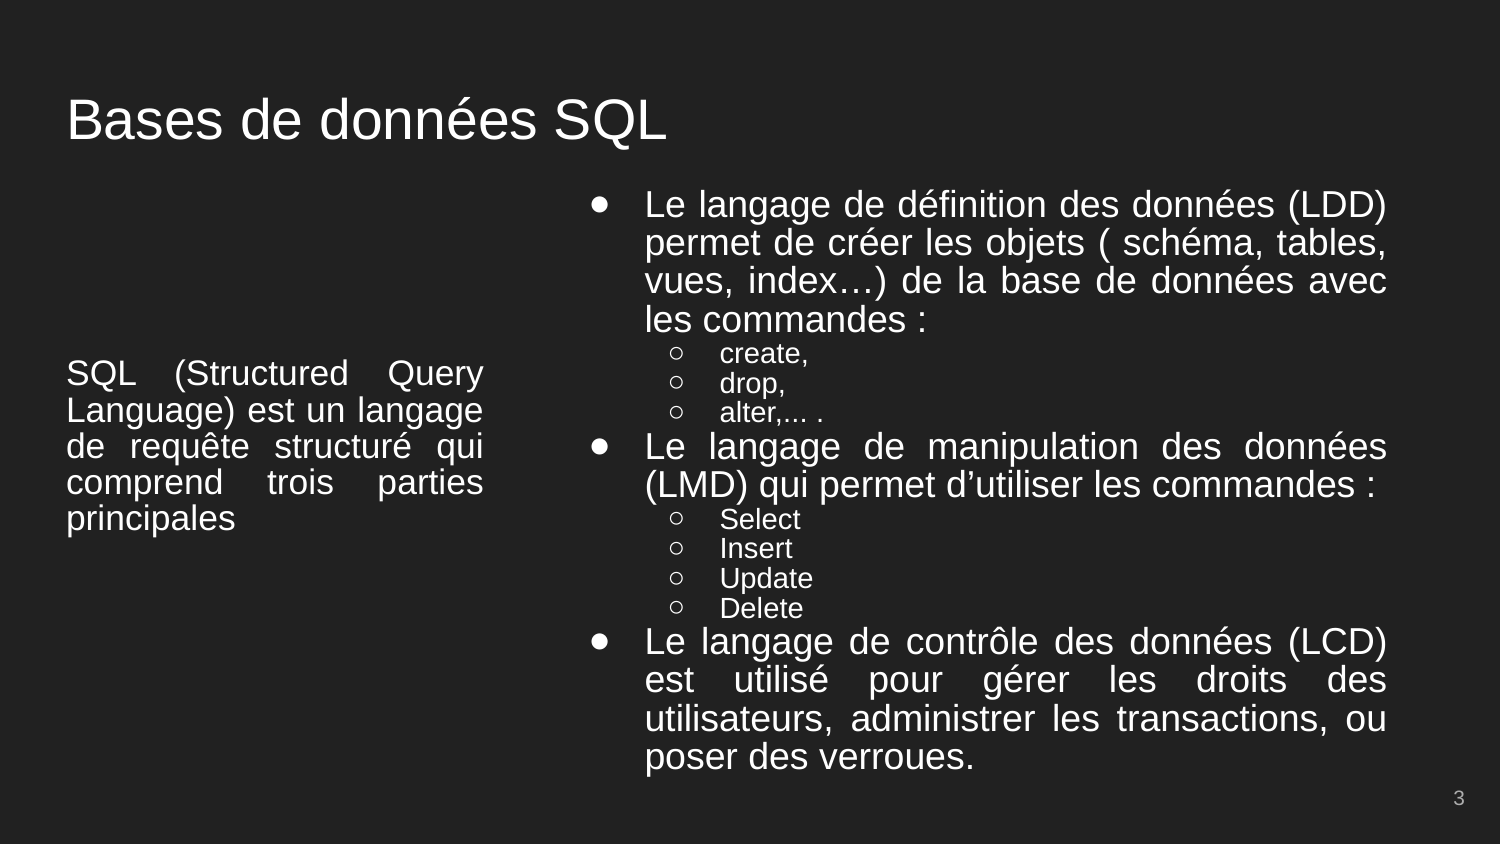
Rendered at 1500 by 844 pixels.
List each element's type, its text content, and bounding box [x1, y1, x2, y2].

title Bases de données SQL [51, 72, 1449, 167]
list SQL (Structured Query Language) est un langage de requête structuré qui comprend trois parties principales [51, 346, 500, 549]
slide_number <number> [1389, 764, 1480, 830]
list Le langage de définition des données (LDD) permet de créer les objets ( schéma, tables, vues, index…) de la base de données avec les commandes : create, drop, alter,... . Le langage de manipulation des données (LMD) qui permet d’utiliser les commandes : Select Insert Update Delete Le langage de contrôle des données (LCD) est utilisé pour gérer les droits des utilisateurs, administrer les transactions, ou poser des verroues. [554, 174, 1403, 790]
